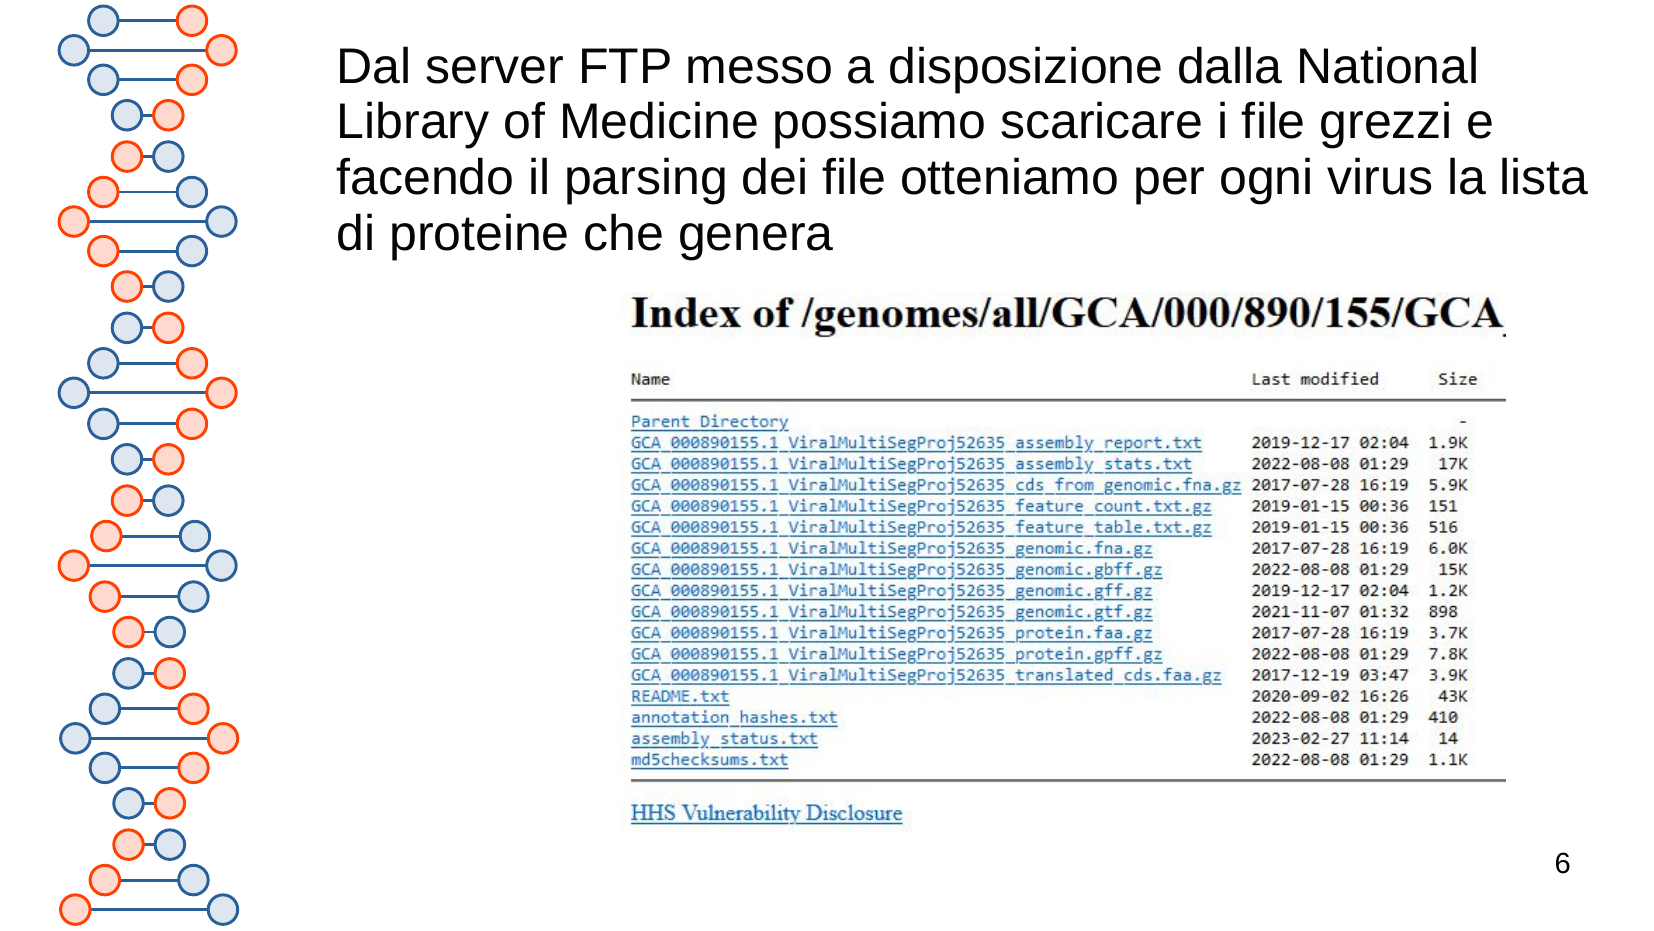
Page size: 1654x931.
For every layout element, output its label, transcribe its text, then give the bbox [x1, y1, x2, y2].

picture [620, 292, 1506, 916]
list Dal server FTP messo a disposizione dalla National Library of Medicine possiamo scaricare i file grezzi e facendo il parsing dei file otteniamo per ogni virus la lista di proteine che genera [265, 38, 1595, 296]
